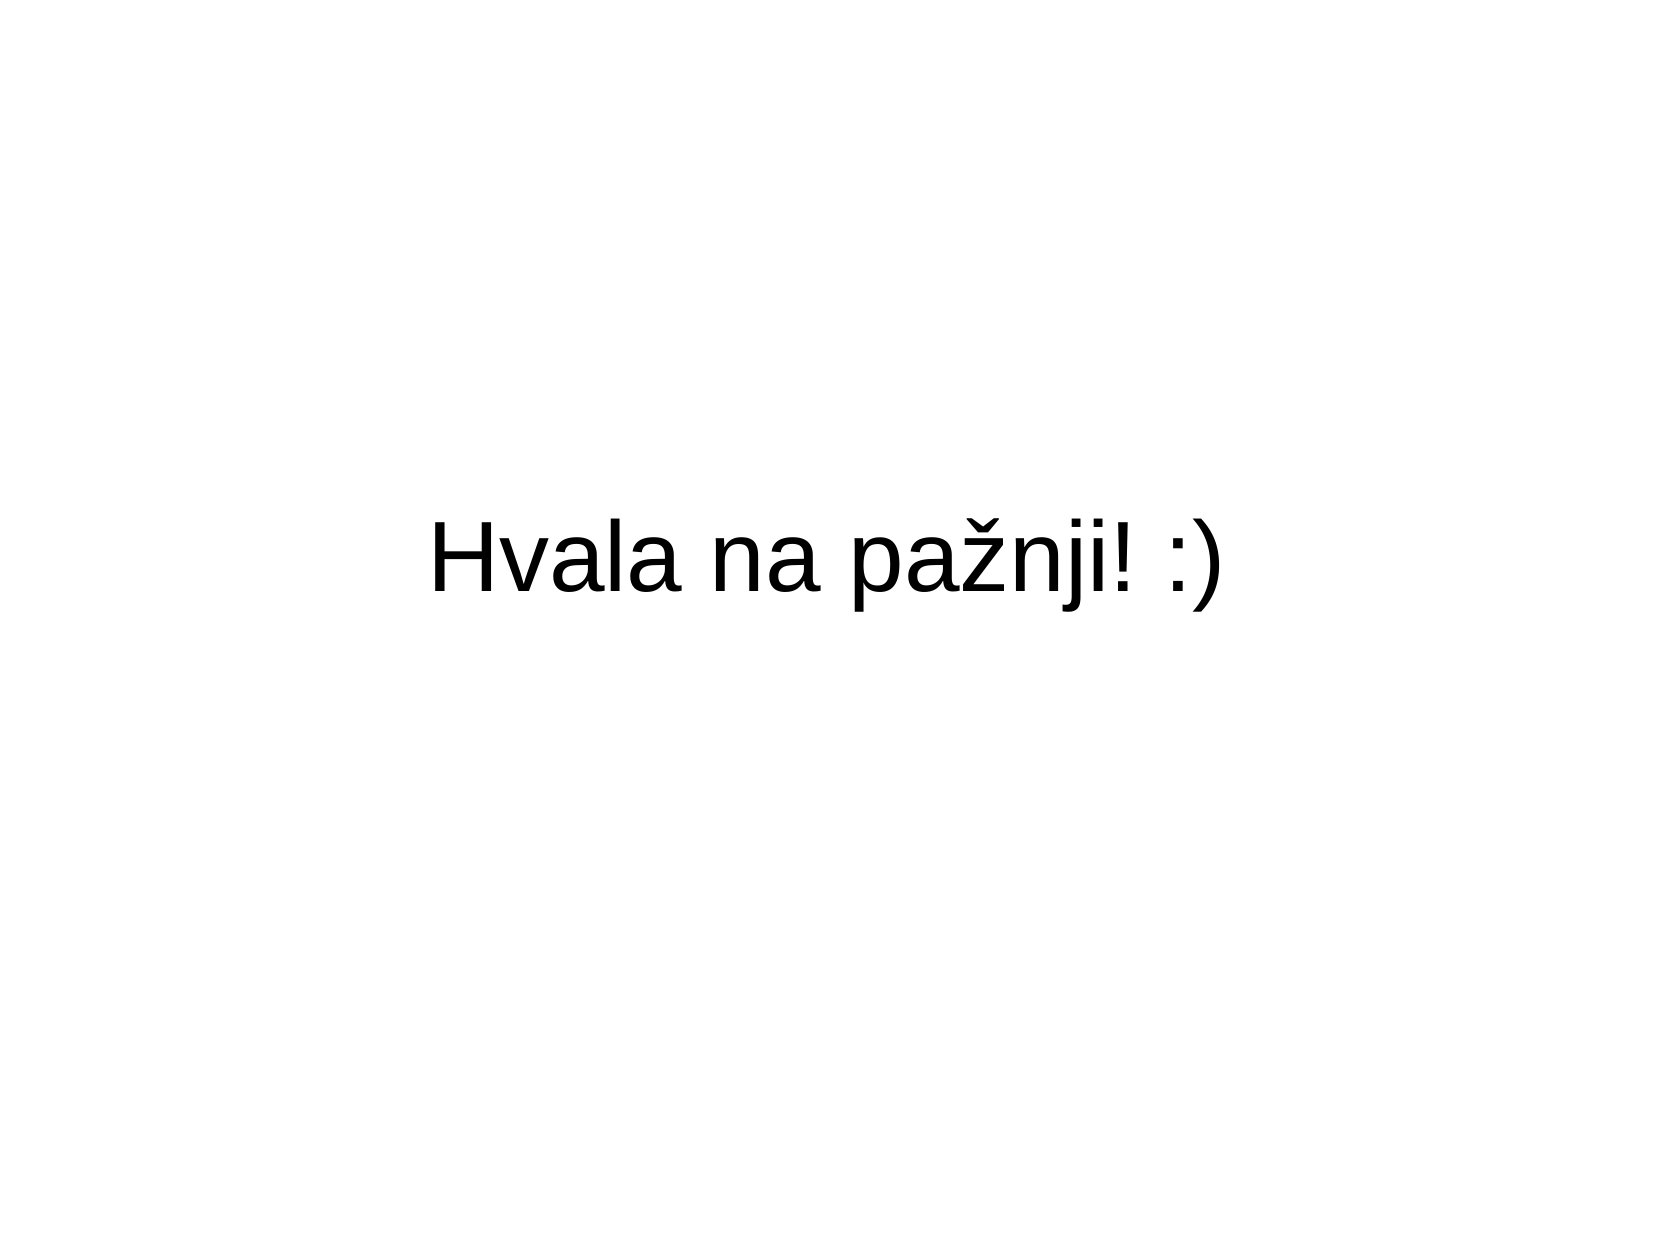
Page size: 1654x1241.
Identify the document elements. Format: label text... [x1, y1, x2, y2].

subtitle Hvala na pažnji! :) [82, 184, 1571, 931]
